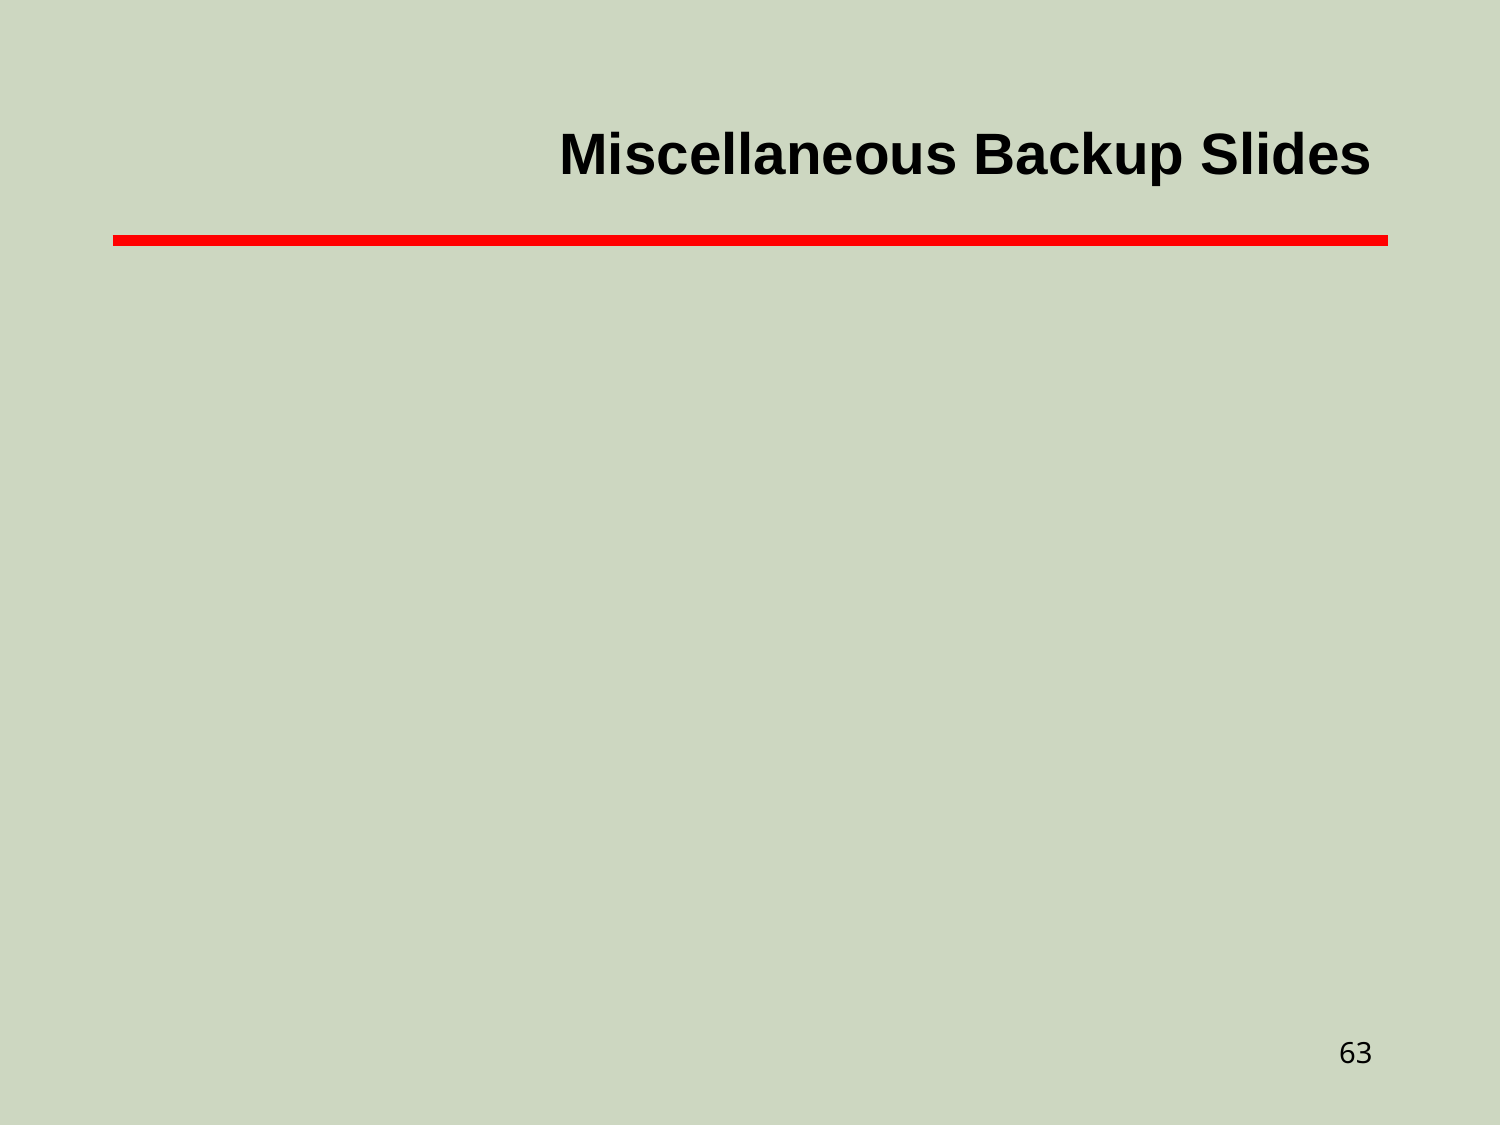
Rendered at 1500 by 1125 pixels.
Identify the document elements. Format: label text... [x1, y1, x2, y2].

title Miscellaneous Backup Slides [337, 85, 1388, 224]
